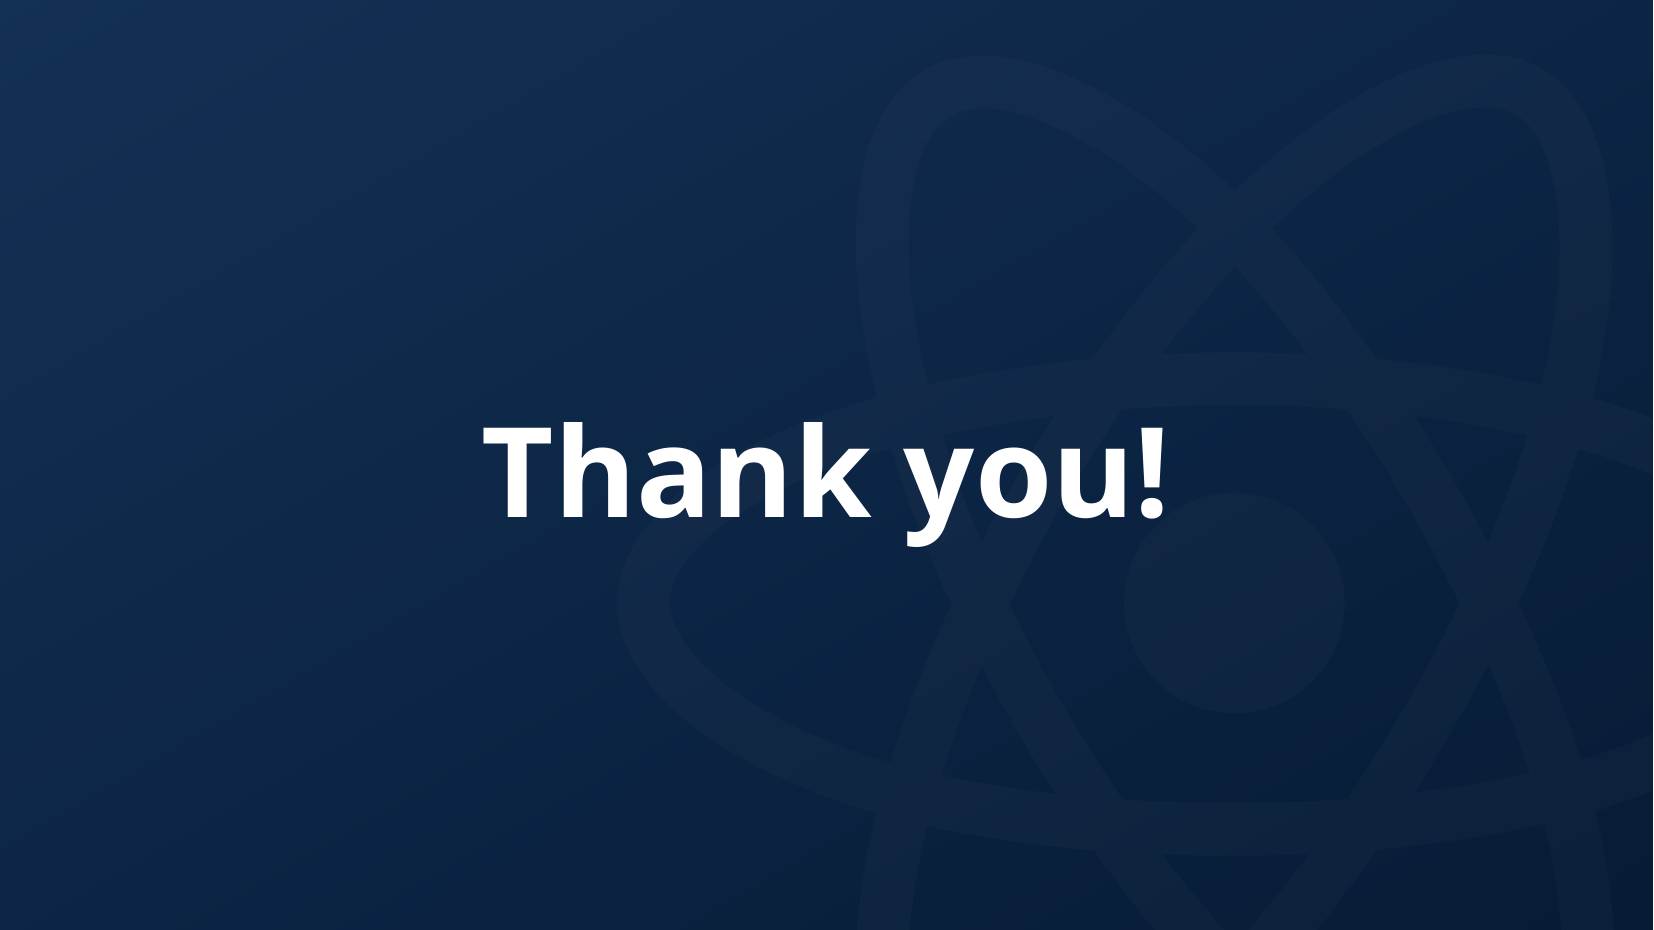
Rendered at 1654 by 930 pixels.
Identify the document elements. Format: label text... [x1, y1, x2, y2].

title Thank you! [82, 383, 1571, 555]
